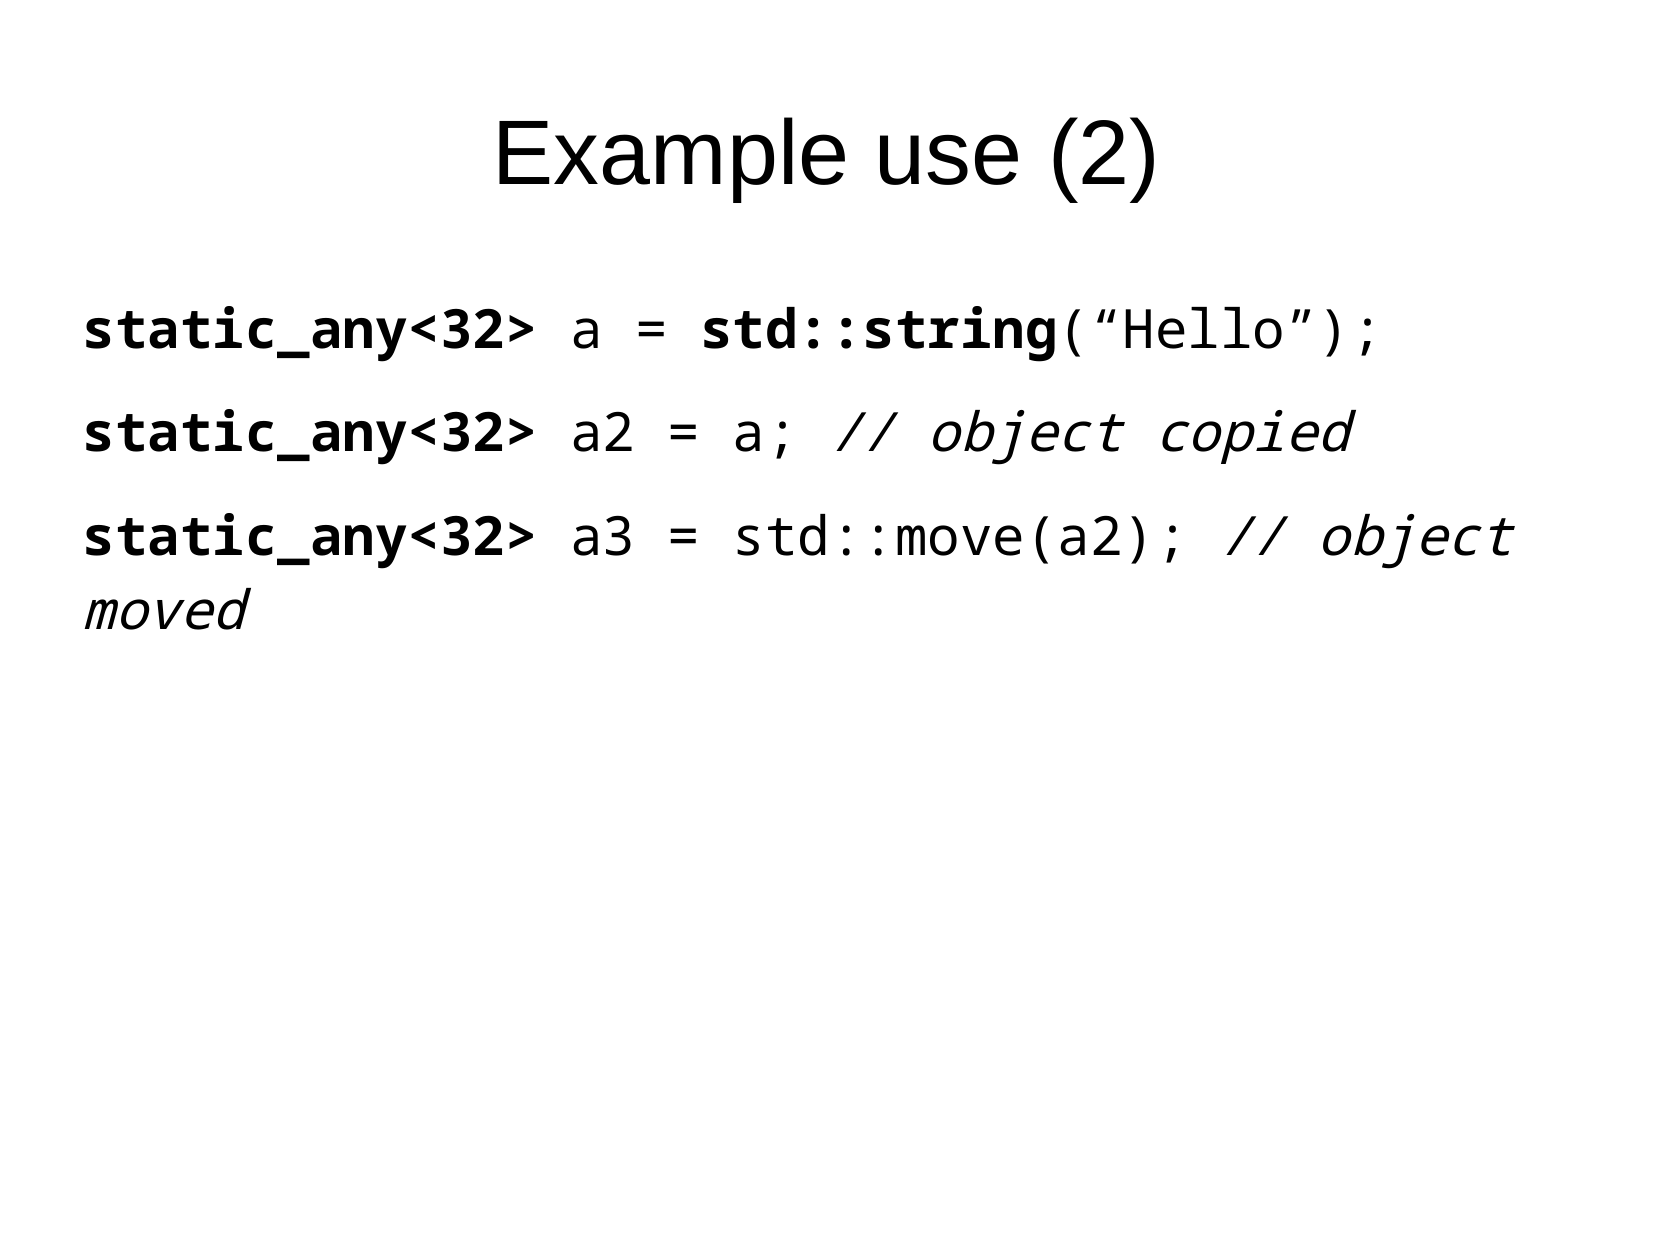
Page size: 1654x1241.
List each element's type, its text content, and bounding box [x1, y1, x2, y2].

title Example use (2) [82, 49, 1571, 257]
list static_any<32> a = std::string(“Hello”); static_any<32> a2 = a; // object copied static_any<32> a3 = std::move(a2); // object moved [82, 290, 1571, 1010]
